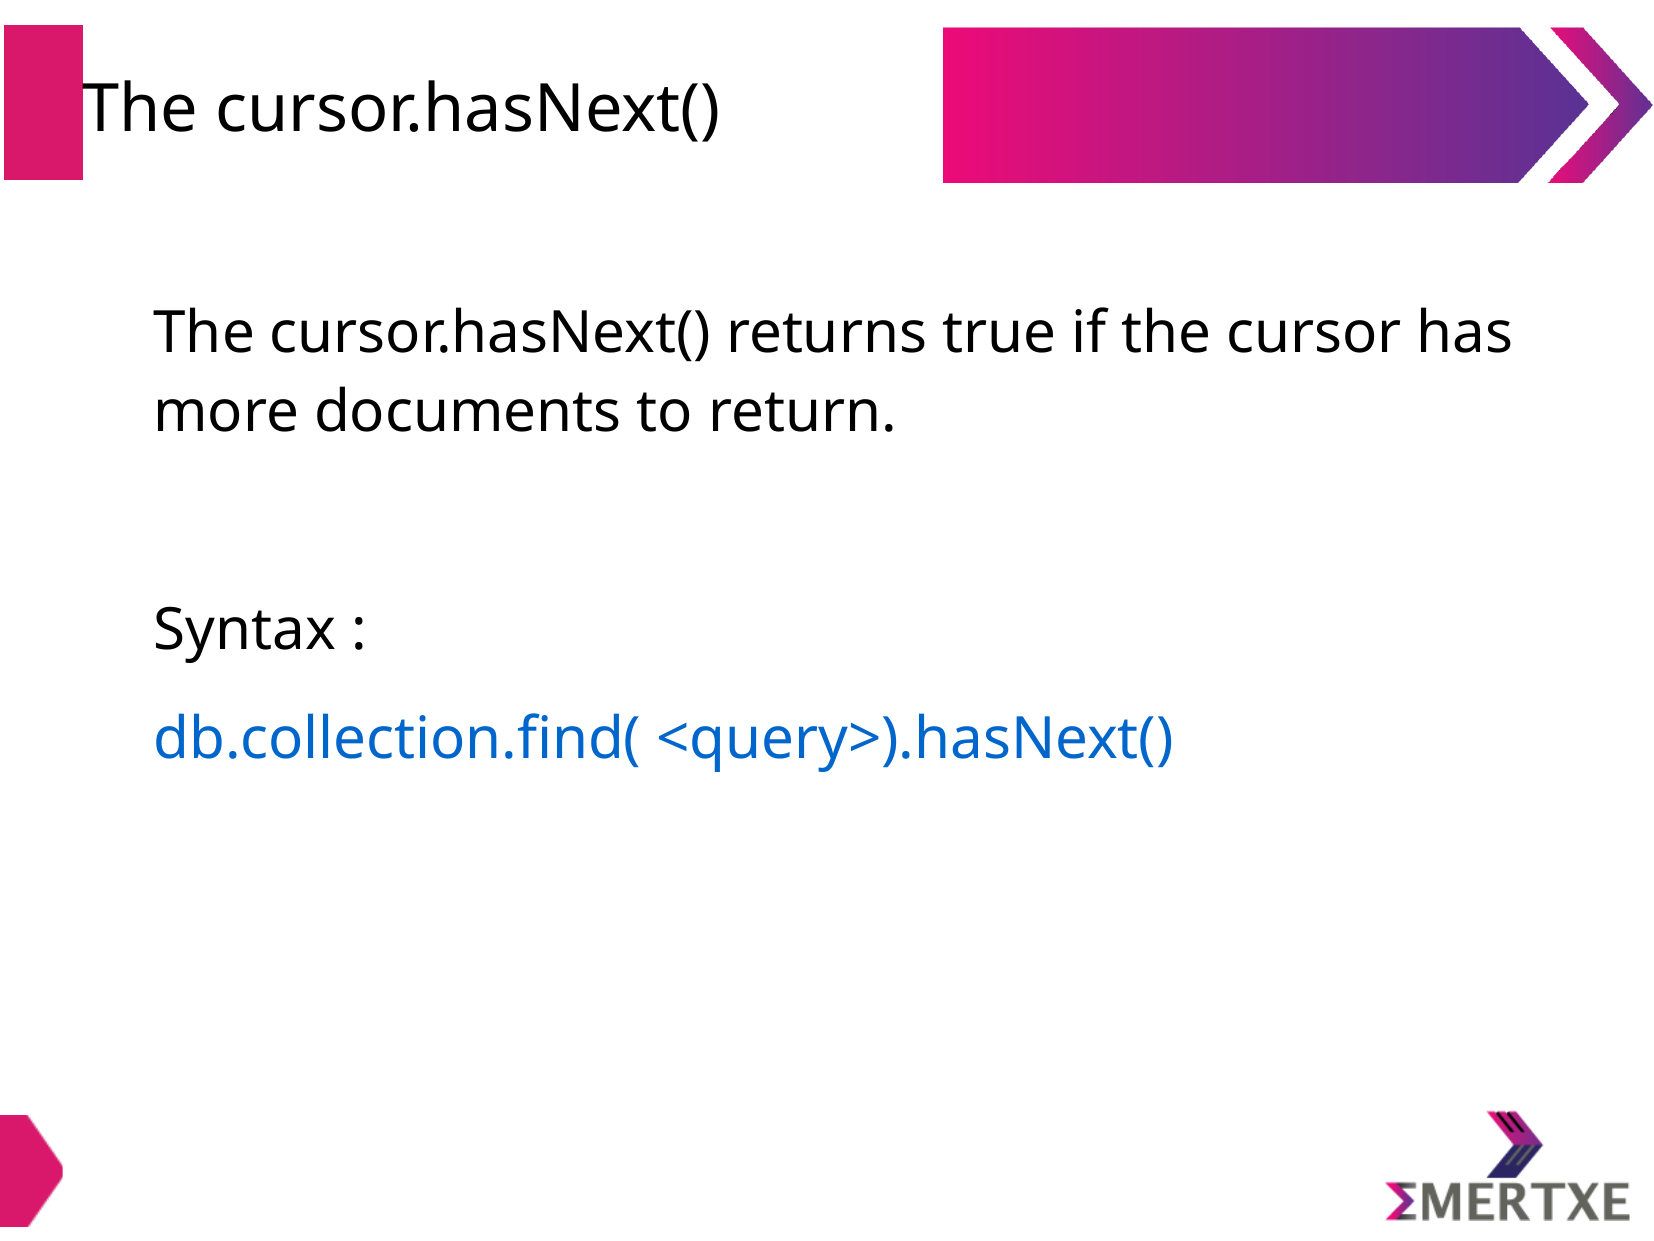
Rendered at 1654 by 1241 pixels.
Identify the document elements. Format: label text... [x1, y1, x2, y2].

picture [1385, 1107, 1631, 1221]
title The cursor.hasNext() [82, 2, 1571, 210]
list The cursor.hasNext() returns true if the cursor has more documents to return. Syntax : db.collection.find( <query>).hasNext() [82, 290, 1571, 1010]
picture [1571, 27, 1653, 183]
